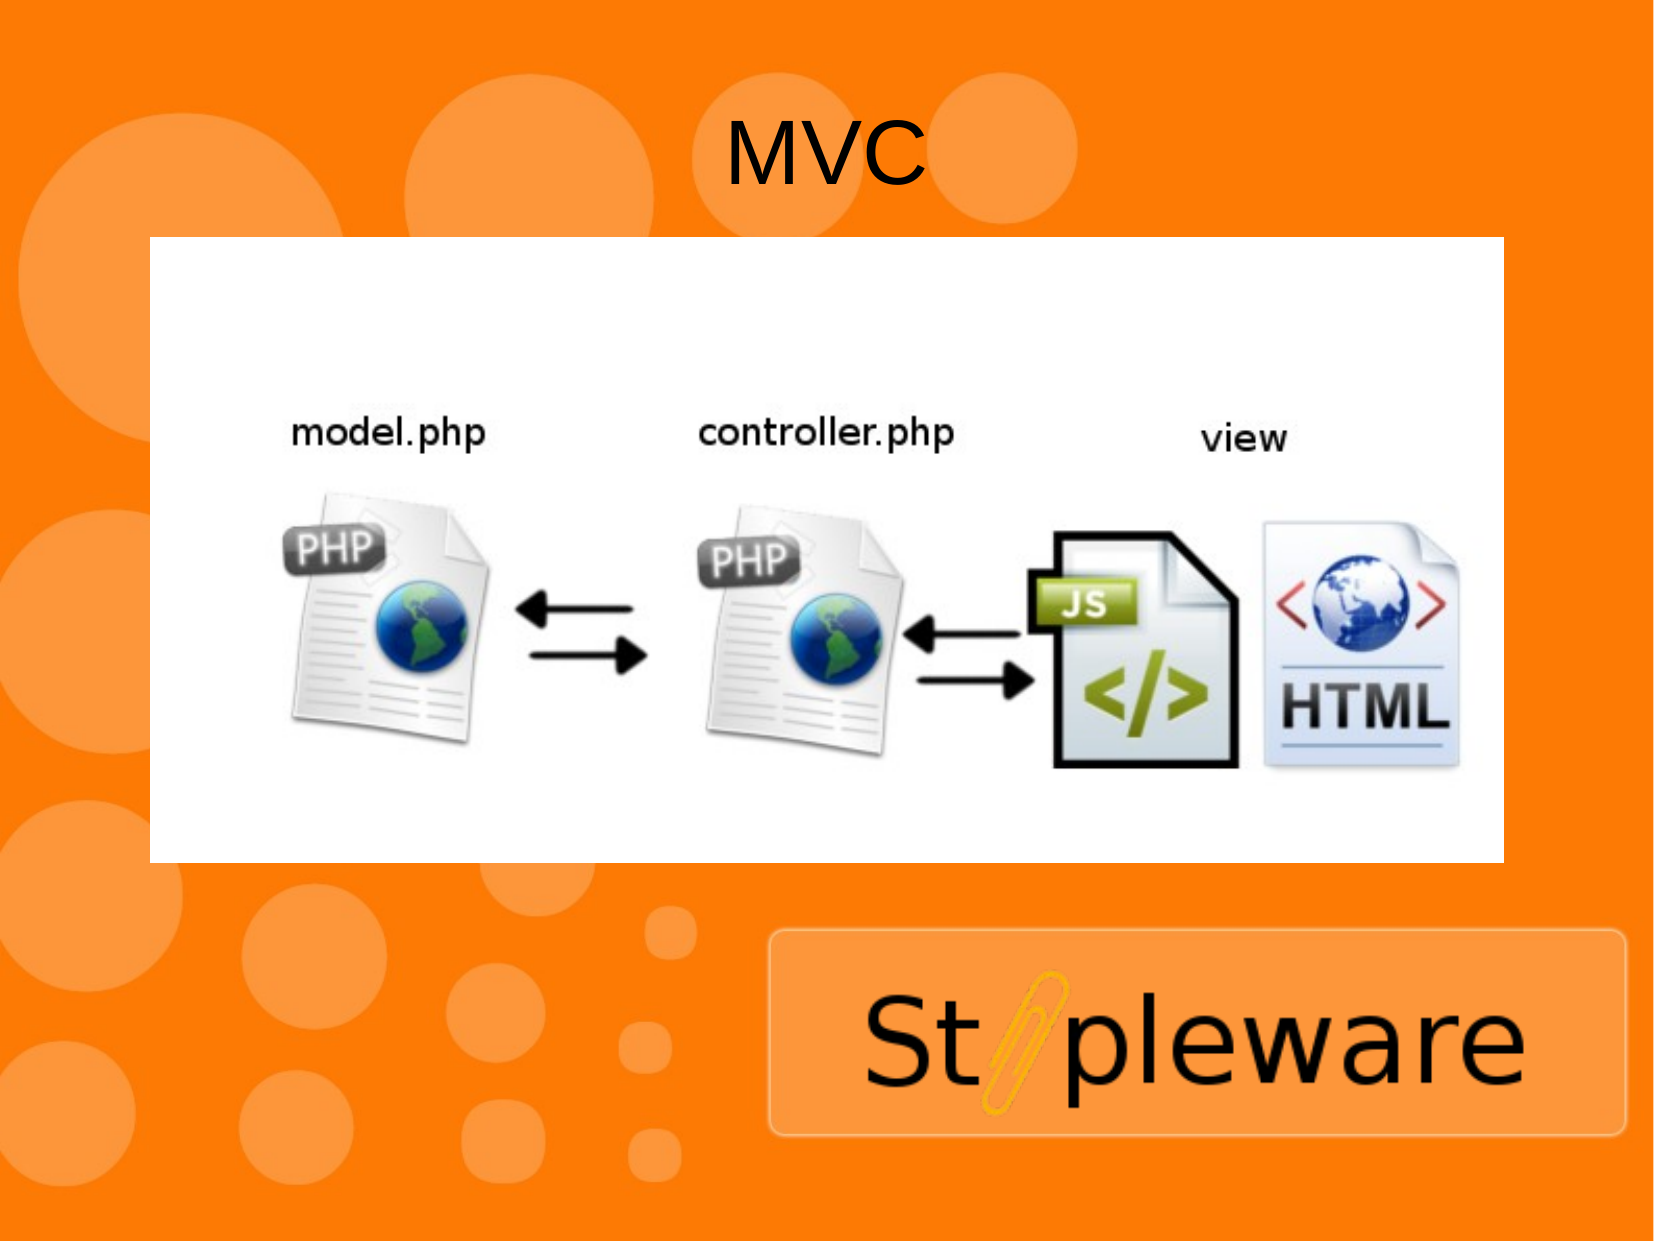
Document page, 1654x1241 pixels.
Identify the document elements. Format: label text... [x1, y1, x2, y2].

picture [0, 0, 1654, 1241]
title MVC [82, 116, 340, 250]
title MVC [82, 56, 1571, 250]
